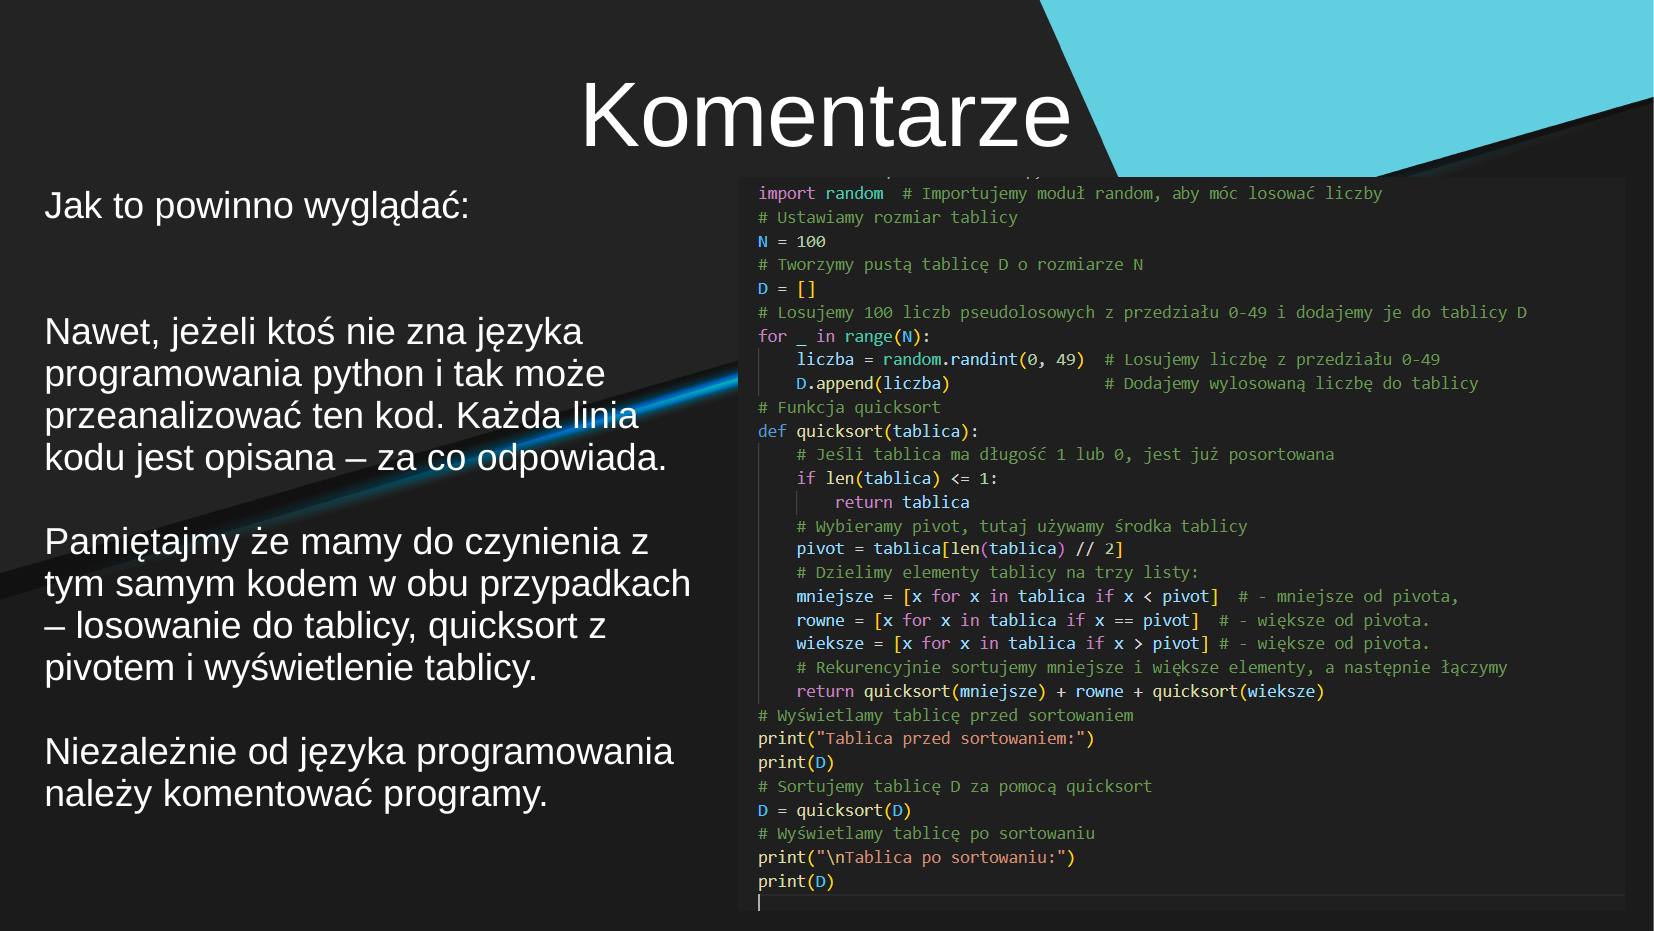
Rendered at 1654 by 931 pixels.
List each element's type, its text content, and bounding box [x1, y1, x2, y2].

picture [0, 0, 1654, 931]
text_box Jak to powinno wyglądać: Nawet, jeżeli ktoś nie zna języka programowania python i tak może przeanalizować ten kod. Każda linia kodu jest opisana – za co odpowiada. Pamiętajmy że mamy do czynienia z tym samym kodem w obu przypadkach – losowanie do tablicy, quicksort z pivotem i wyświetlenie tablicy. Niezależnie od języka programowania należy komentować programy. [29, 177, 709, 902]
title Komentarze [82, 37, 1571, 193]
